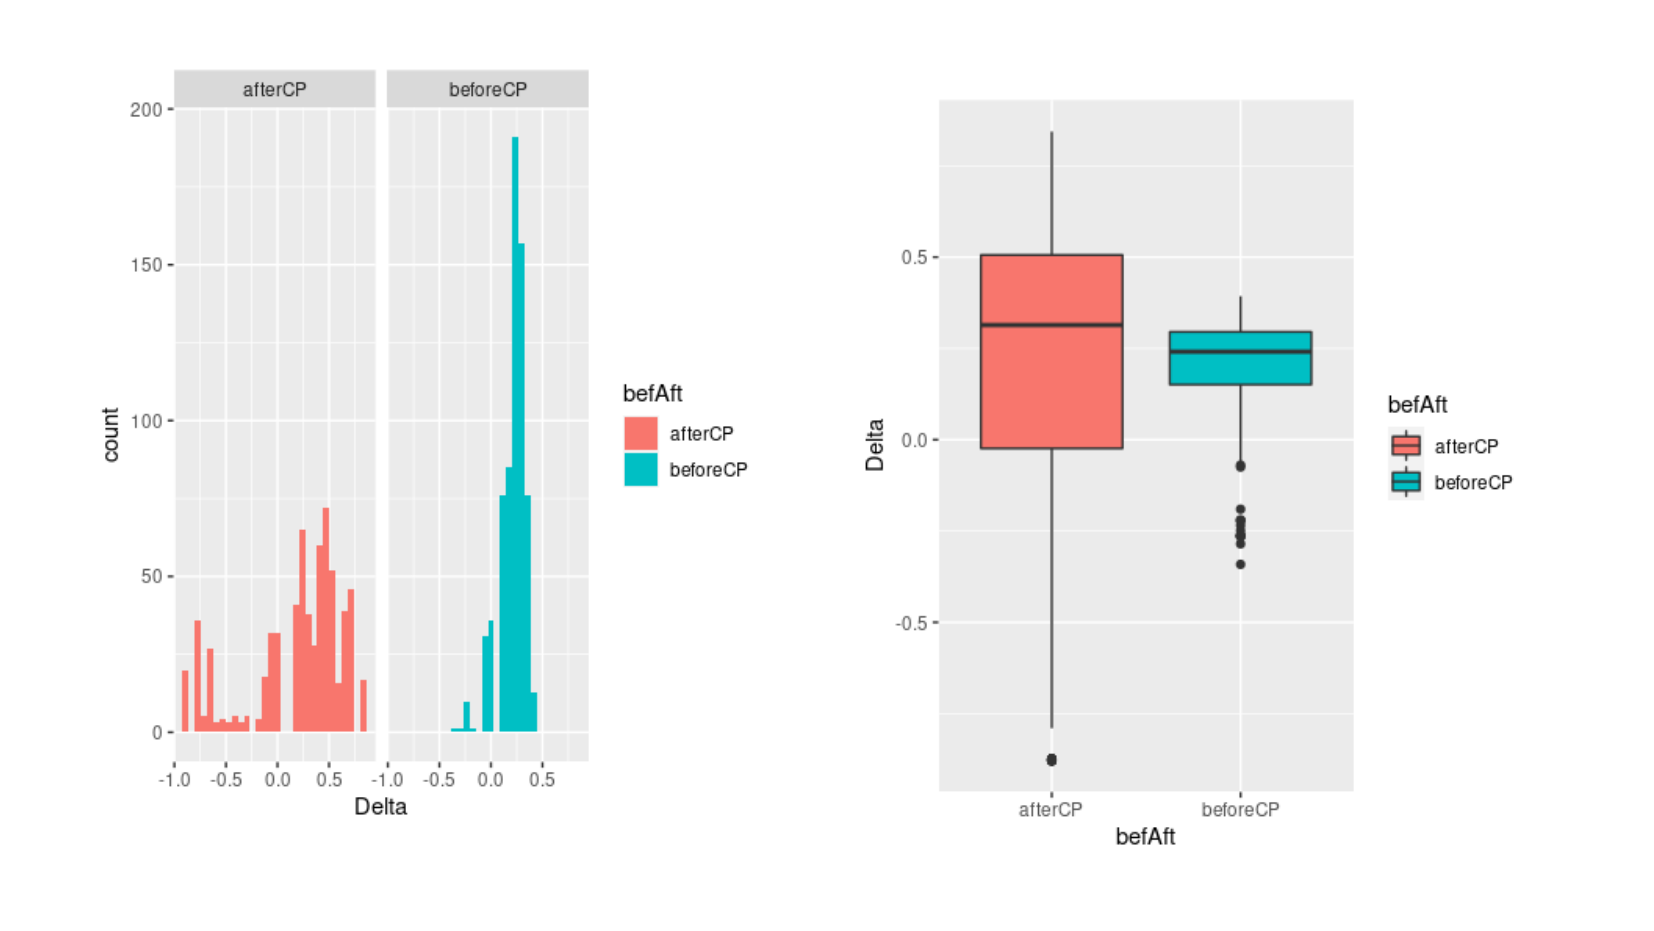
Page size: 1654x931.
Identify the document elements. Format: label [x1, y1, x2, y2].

picture [90, 59, 772, 832]
picture [855, 89, 1537, 862]
